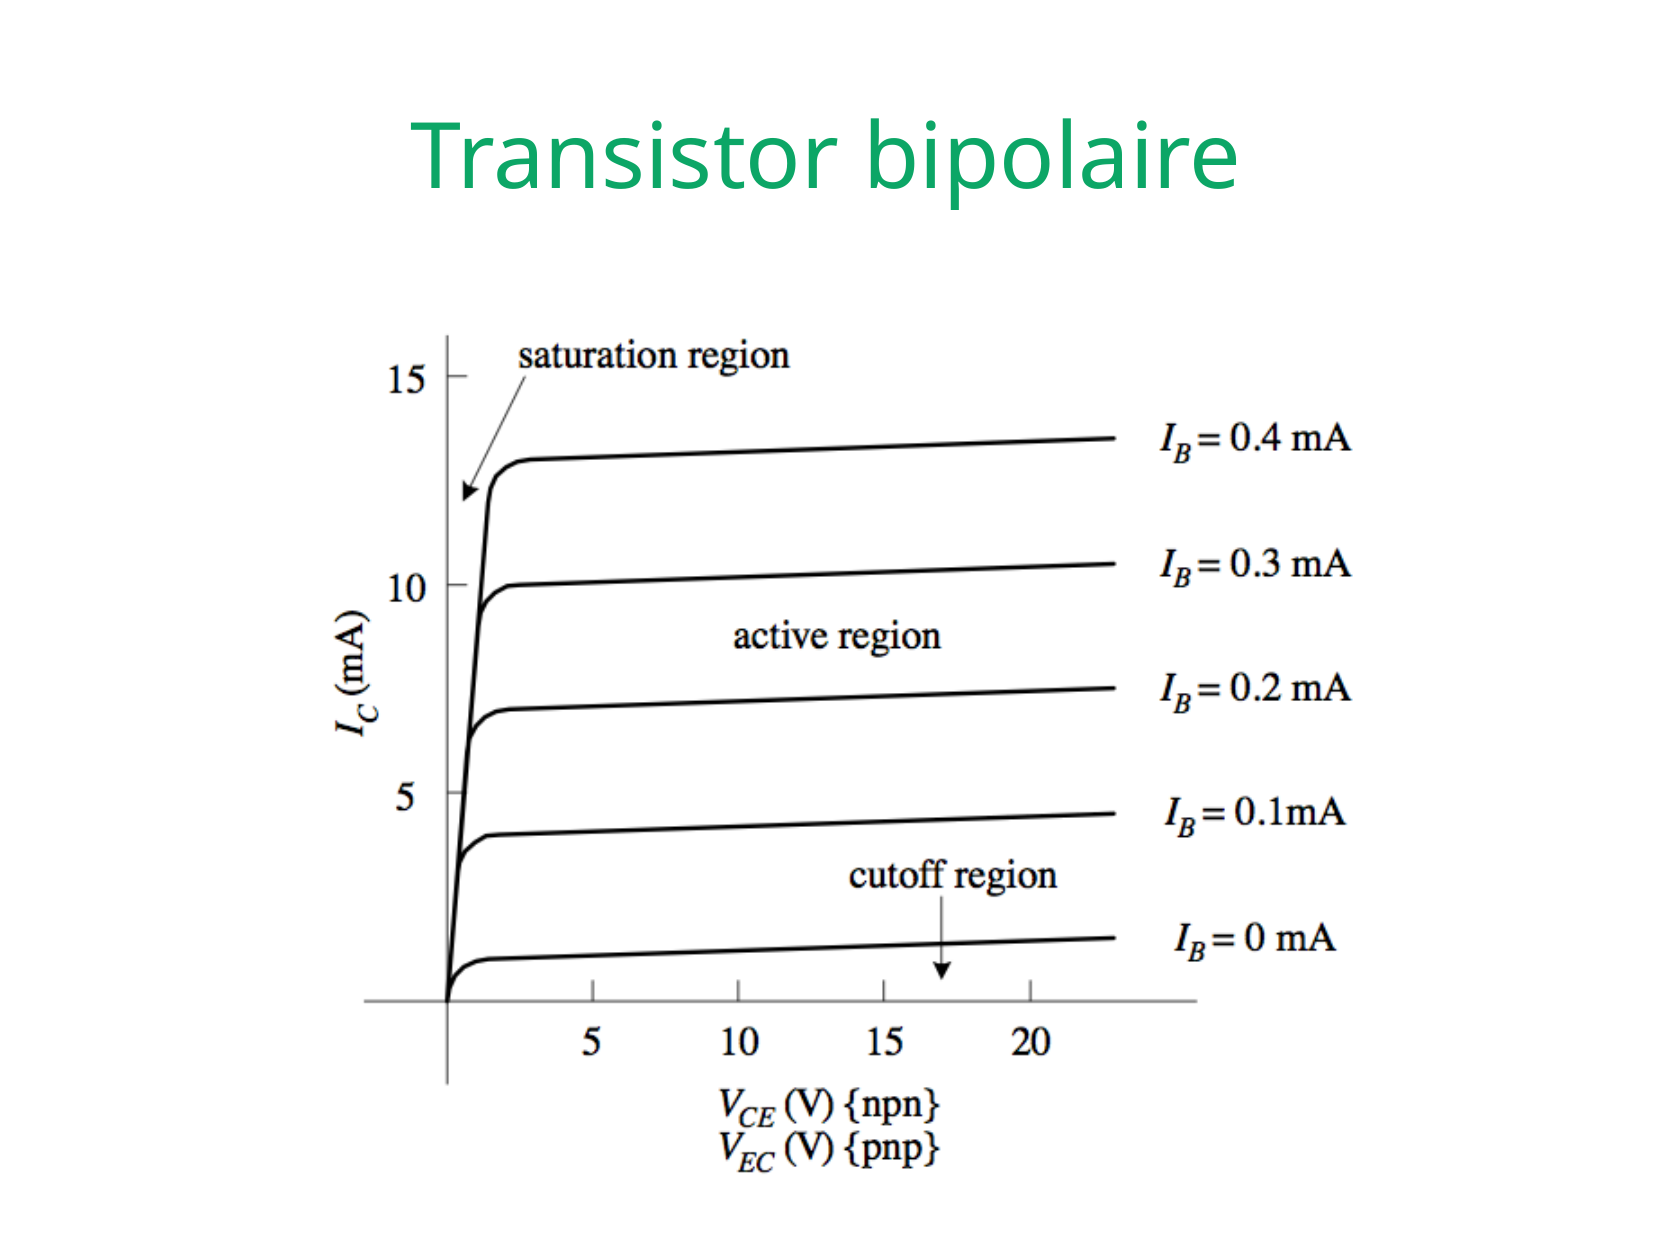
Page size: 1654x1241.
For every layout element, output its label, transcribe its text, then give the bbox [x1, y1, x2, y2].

picture [296, 280, 1396, 1186]
title Transistor bipolaire [82, 49, 1571, 257]
